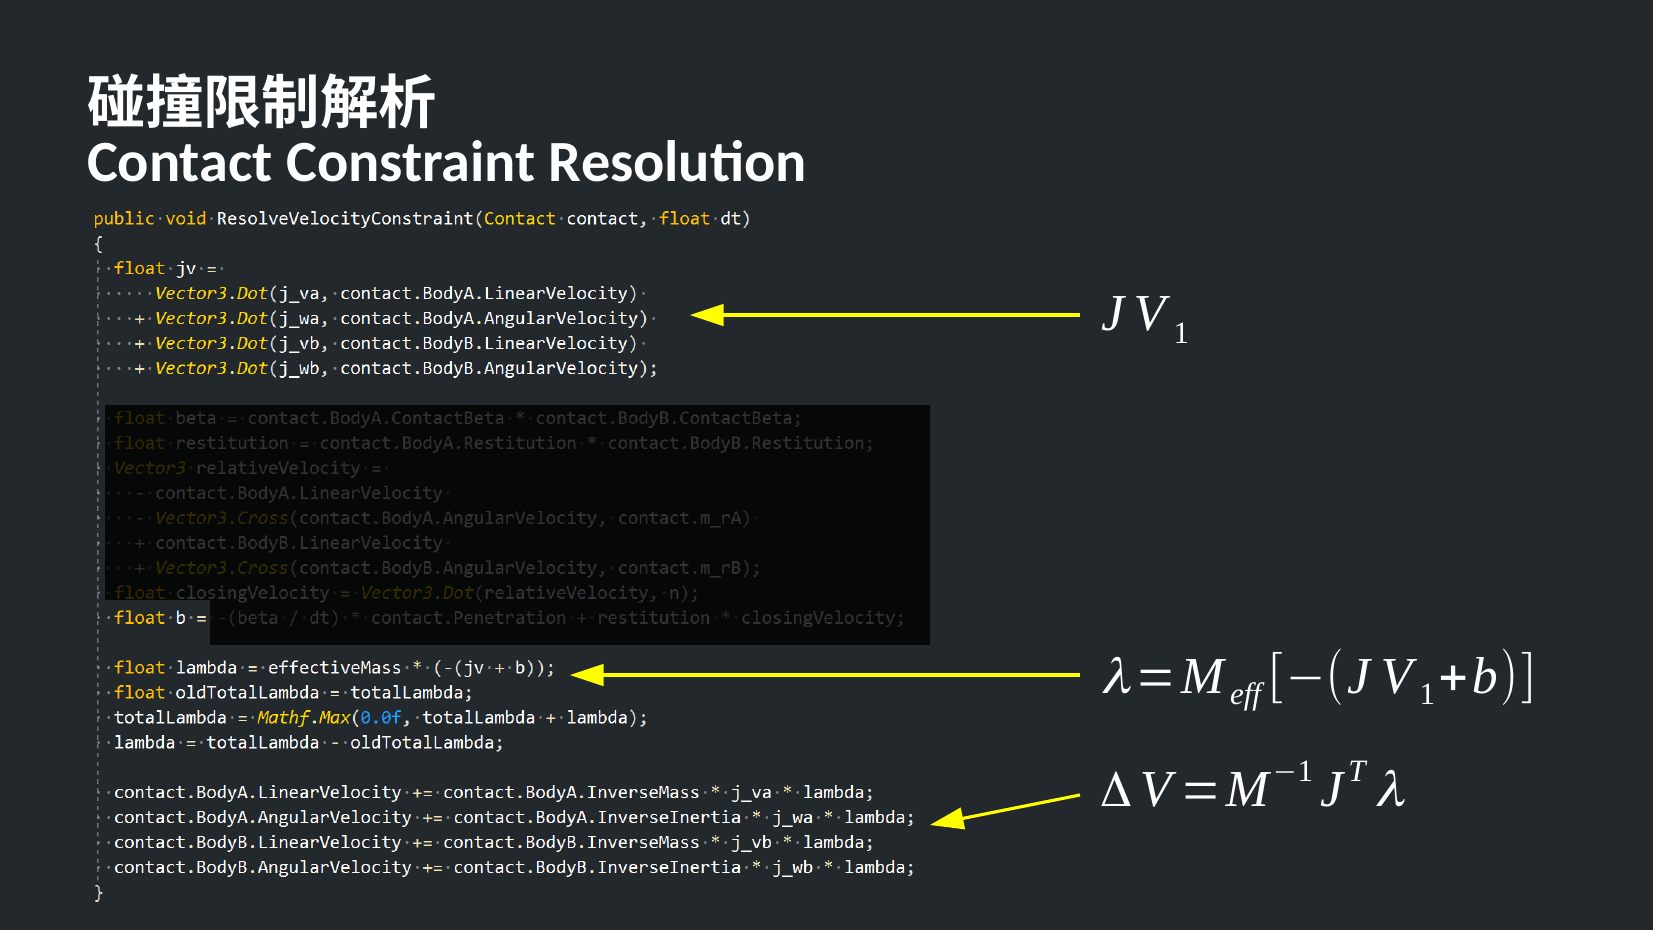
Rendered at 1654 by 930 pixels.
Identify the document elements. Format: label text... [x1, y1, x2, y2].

picture [90, 205, 931, 911]
text_box [105, 405, 931, 646]
text_box 碰撞限制解析 Contact Constraint Resolution [72, 72, 916, 210]
chart [1093, 645, 1541, 712]
chart [1093, 284, 1195, 350]
chart [1093, 753, 1415, 819]
